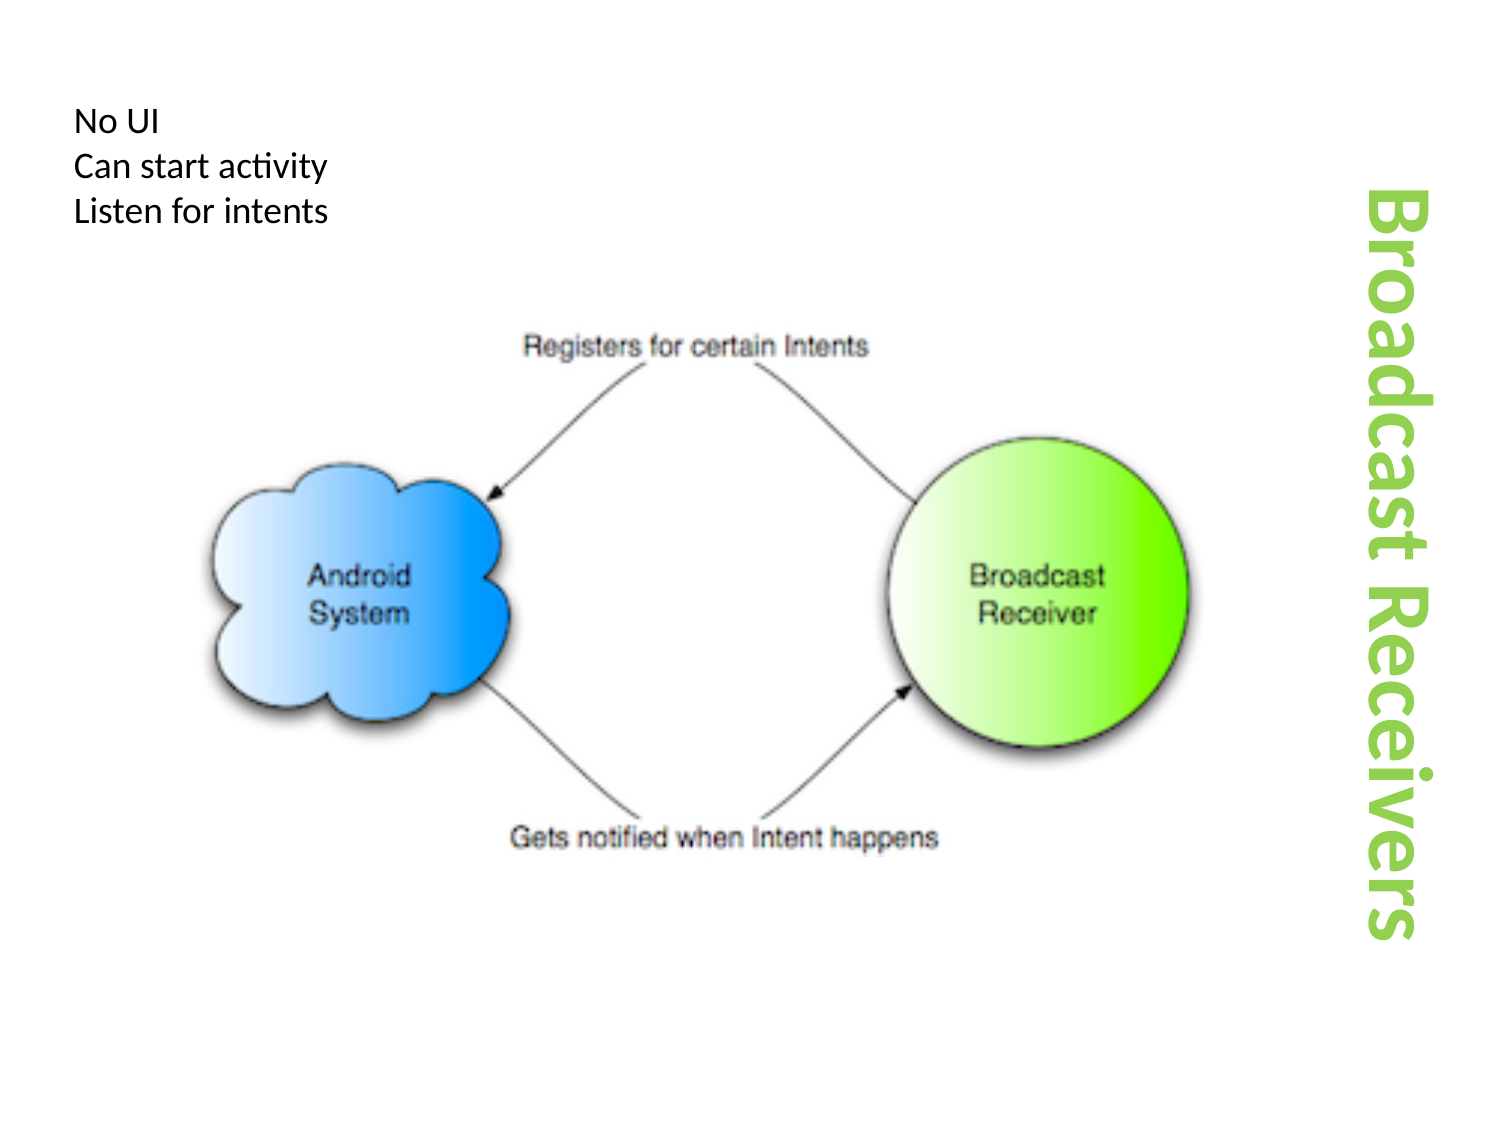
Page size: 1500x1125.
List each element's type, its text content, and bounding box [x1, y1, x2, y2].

list No UI Can start activity Listen for intents [59, 88, 1290, 791]
picture [177, 324, 1211, 857]
title Broadcast Receivers [1312, 116, 1500, 1012]
